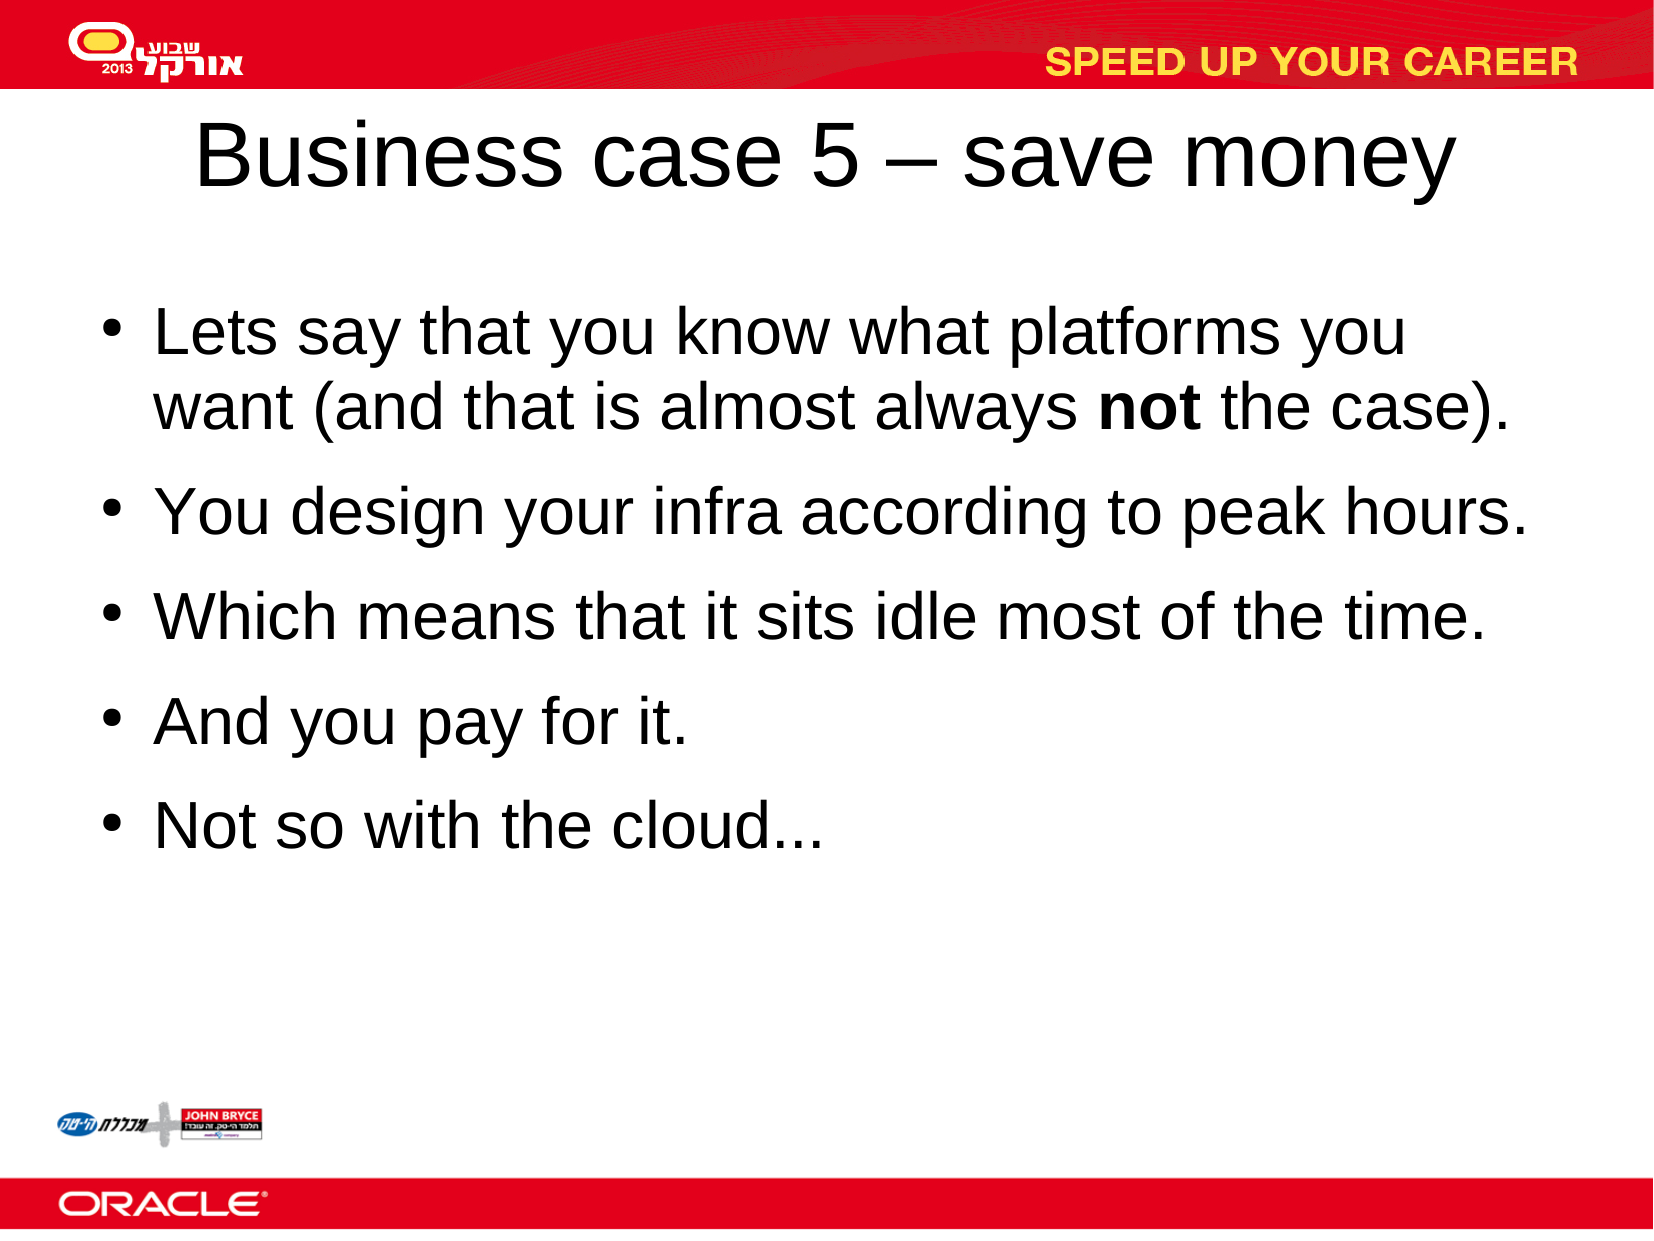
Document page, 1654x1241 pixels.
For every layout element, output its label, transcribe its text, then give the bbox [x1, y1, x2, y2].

title Business case 5 – save money [82, 49, 1571, 257]
picture [0, 0, 1654, 89]
picture [0, 1087, 1653, 1240]
list Lets say that you know what platforms you want (and that is almost always not the case). You design your infra according to peak hours. Which means that it sits idle most of the time. And you pay for it. Not so with the cloud... [82, 290, 1538, 1010]
